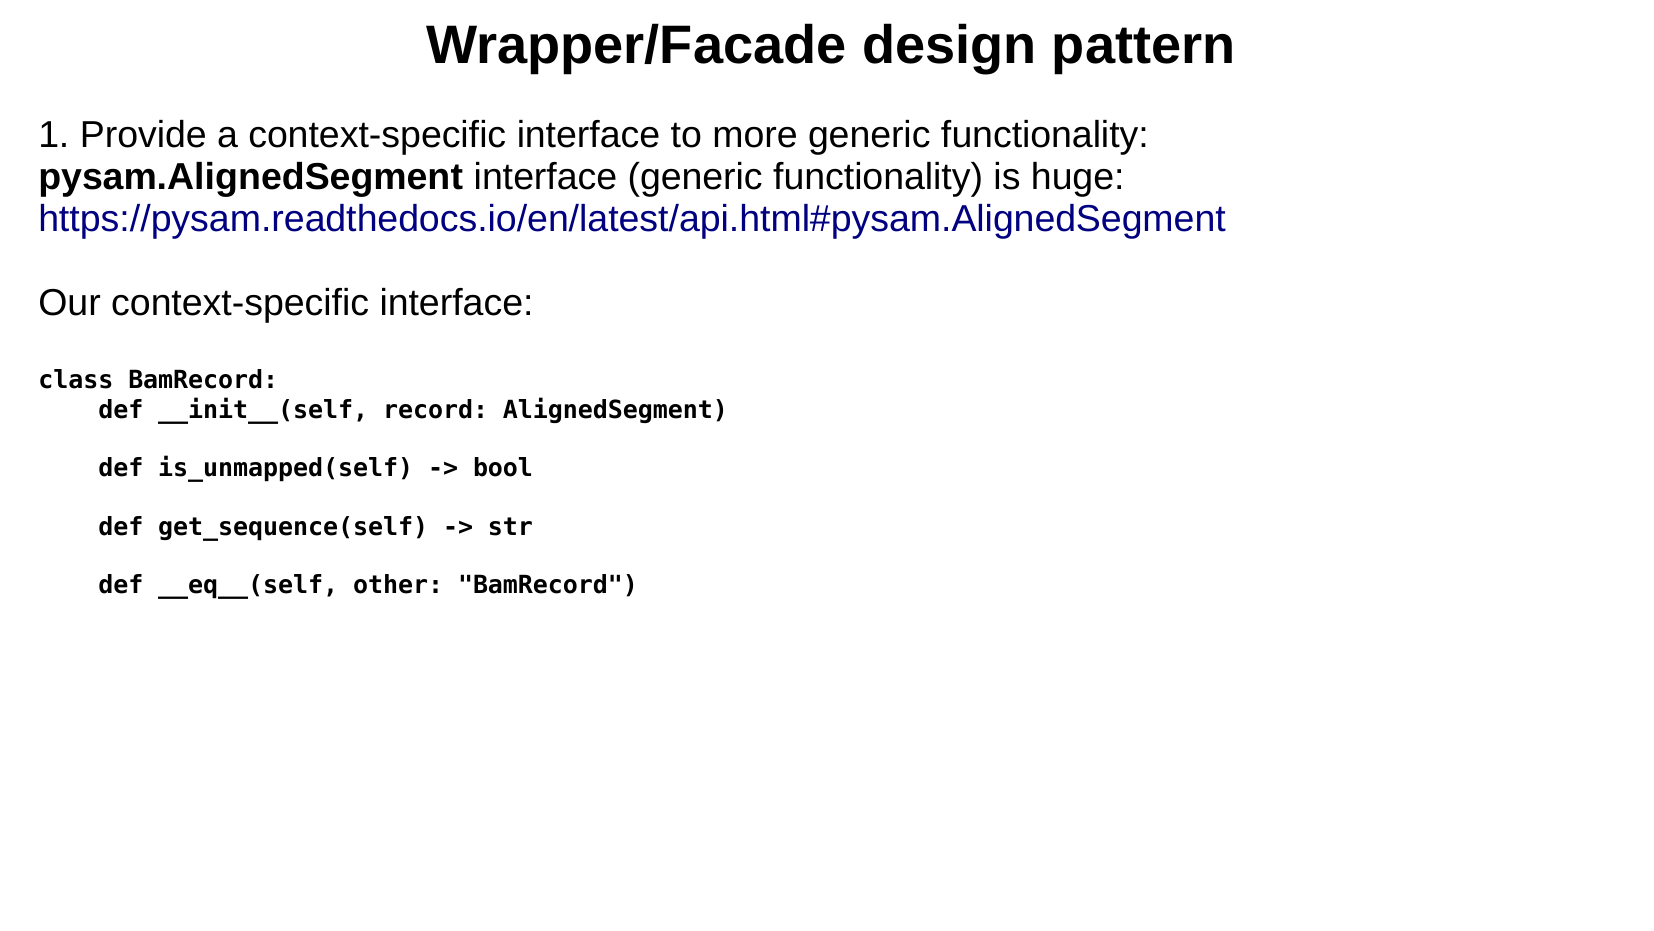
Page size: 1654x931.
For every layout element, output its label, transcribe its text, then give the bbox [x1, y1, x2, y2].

text_box 1. Provide a context-specific interface to more generic functionality: pysam.AlignedSegment interface (generic functionality) is huge: https://pysam.readthedocs.io/en/latest/api.html#pysam.AlignedSegment Our context-specific interface: class BamRecord: def __init__(self, record: AlignedSegment) def is_unmapped(self) -> bool def get_sequence(self) -> str def __eq__(self, other: "BamRecord") [23, 106, 1607, 692]
text_box Wrapper/Facade design pattern [411, 7, 1252, 83]
